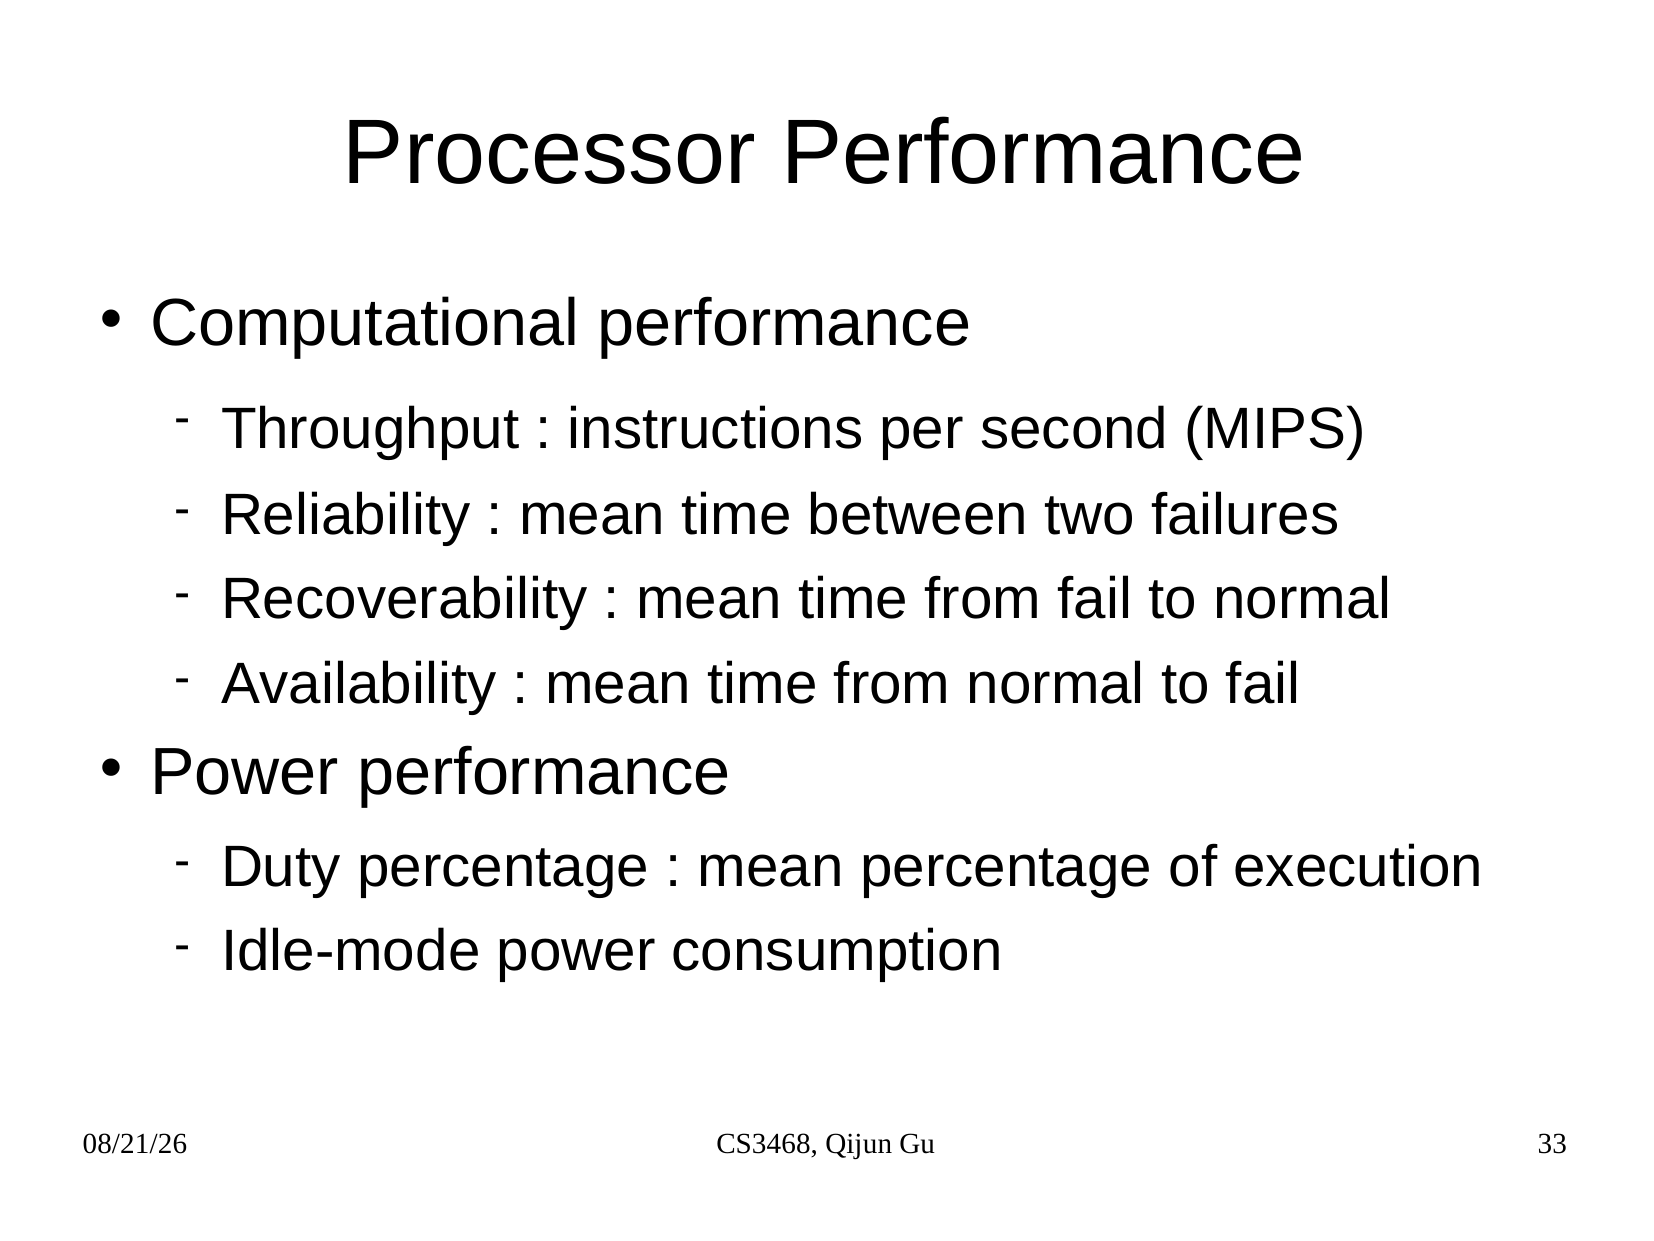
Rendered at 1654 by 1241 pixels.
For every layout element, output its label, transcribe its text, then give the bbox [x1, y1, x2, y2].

list Computational performance Throughput : instructions per second (MIPS)‏ Reliability : mean time between two failures Recoverability : mean time from fail to normal Availability : mean time from normal to fail Power performance Duty percentage : mean percentage of execution Idle-mode power consumption [82, 290, 1568, 1091]
title Processor Performance [82, 56, 1568, 247]
